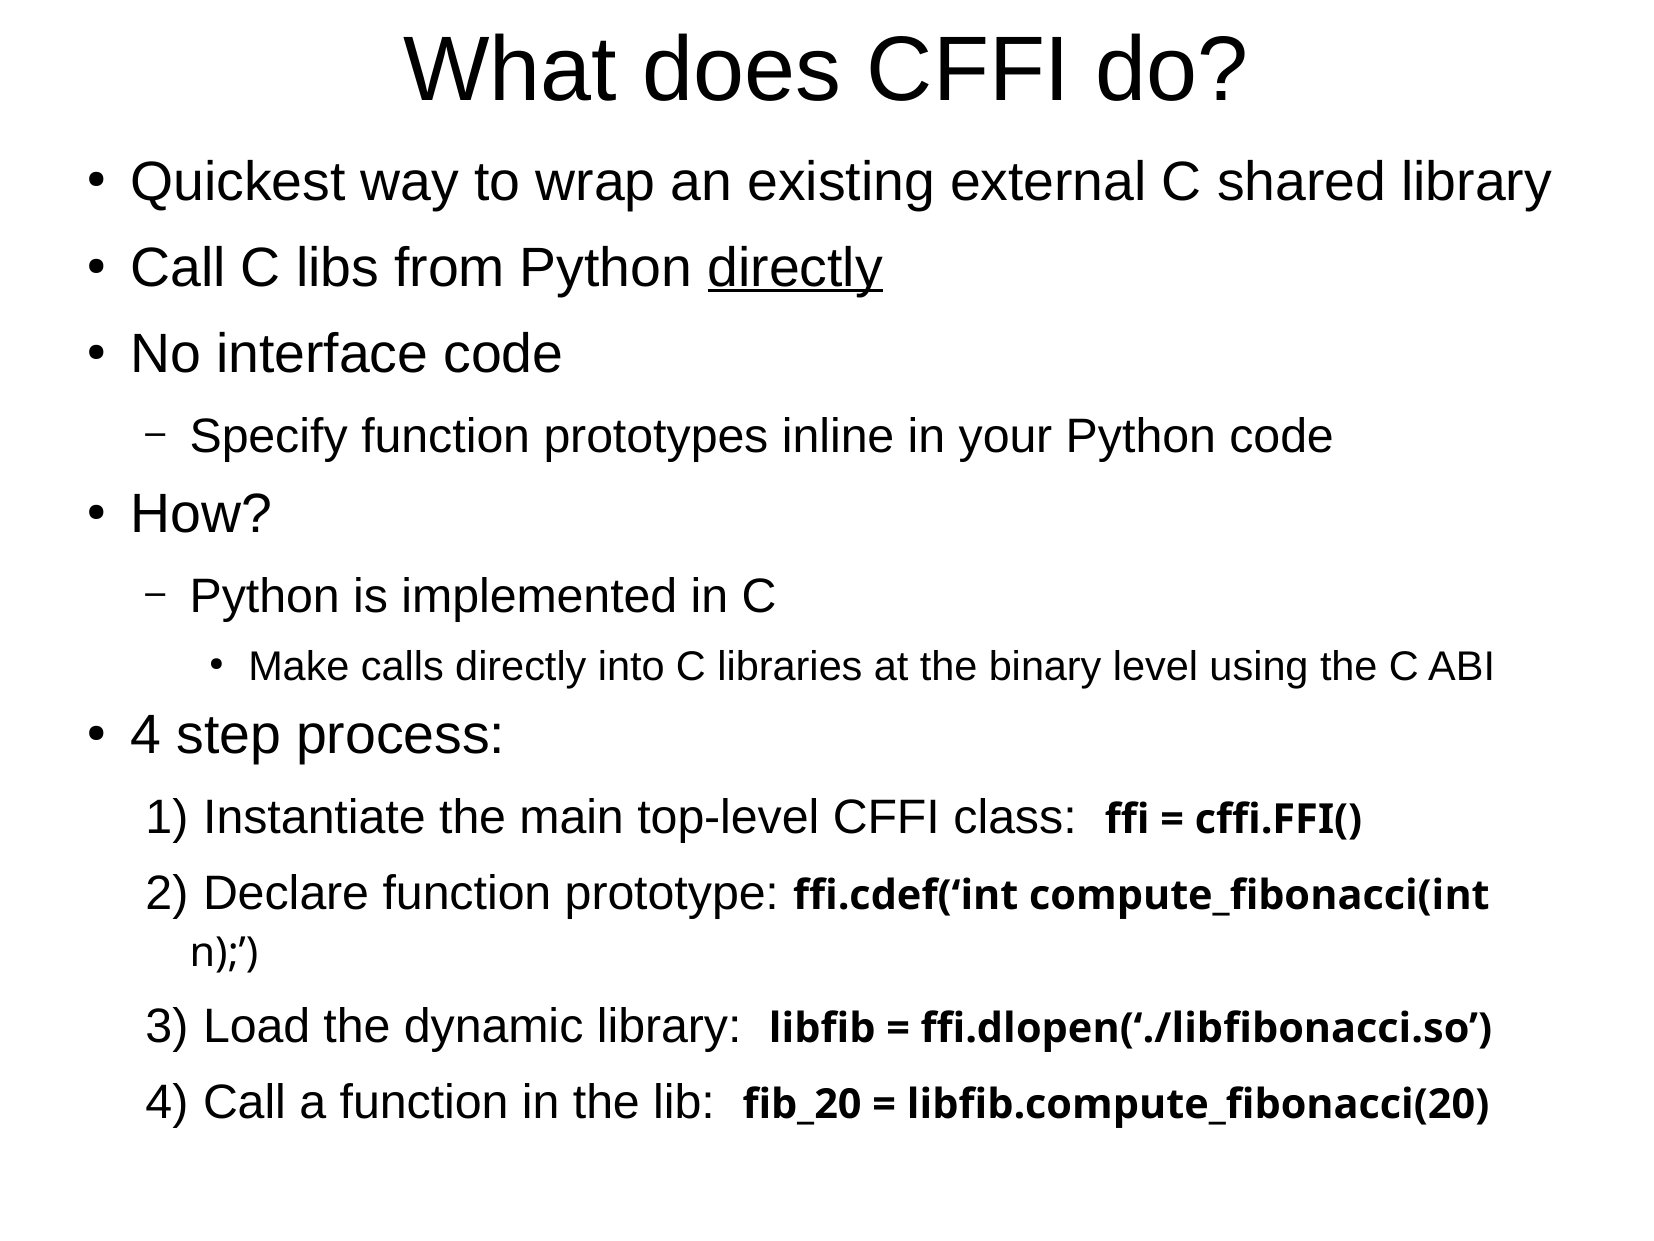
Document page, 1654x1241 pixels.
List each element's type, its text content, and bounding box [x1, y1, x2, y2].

title What does CFFI do? [82, 2, 1571, 136]
list Quickest way to wrap an existing external C shared library Call C libs from Python directly No interface code Specify function prototypes inline in your Python code How? Python is implemented in C Make calls directly into C libraries at the binary level using the C ABI 4 step process: Instantiate the main top-level CFFI class: ffi = cffi.FFI() Declare function prototype: ffi.cdef(‘int compute_fibonacci(int n);’) Load the dynamic library: libfib = ffi.dlopen(‘./libfibonacci.so’) Call a function in the lib: fib_20 = libfib.compute_fibonacci(20) [71, 150, 1561, 1171]
